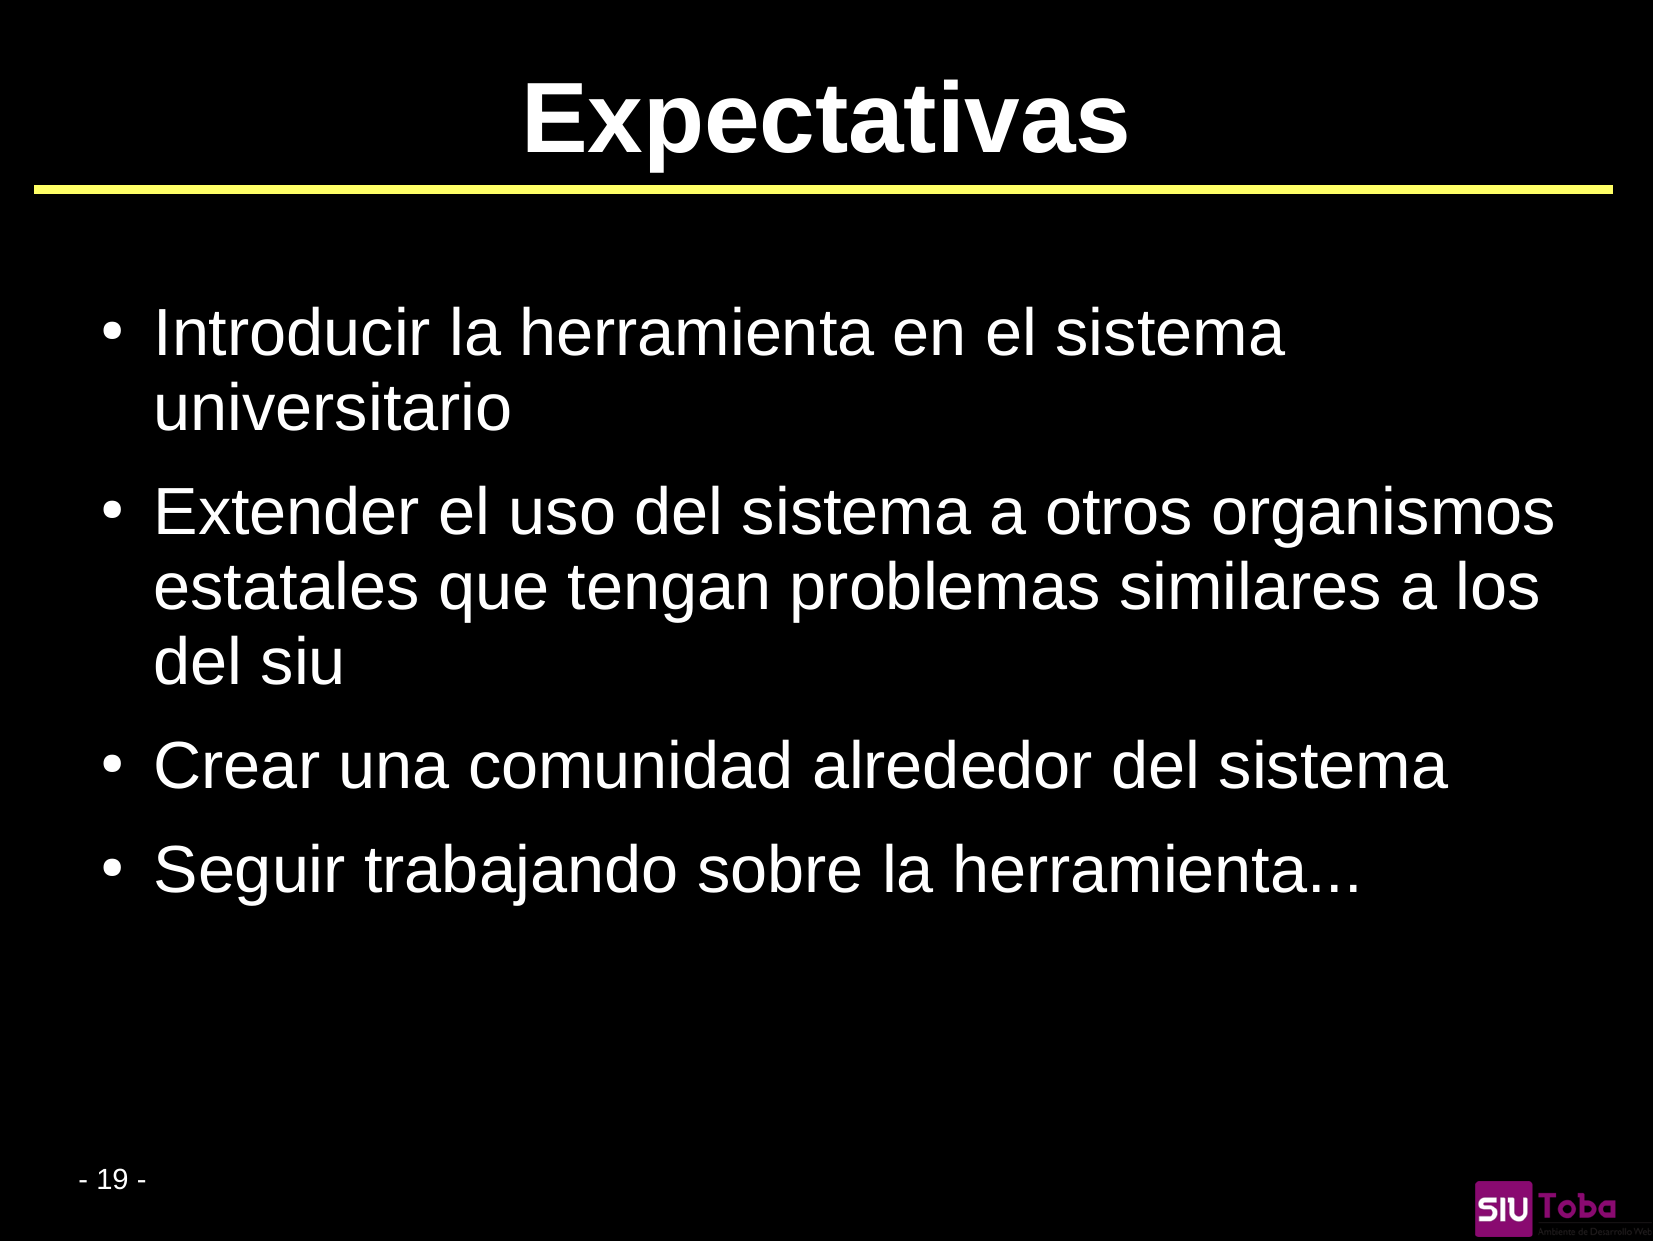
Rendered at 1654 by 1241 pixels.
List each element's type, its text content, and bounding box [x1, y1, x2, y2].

title Expectativas [58, 47, 1594, 188]
list Introducir la herramienta en el sistema universitario Extender el uso del sistema a otros organismos estatales que tengan problemas similares a los del siu Crear una comunidad alrededor del sistema Seguir trabajando sobre la herramienta... [82, 295, 1565, 1109]
picture [1475, 1181, 1652, 1237]
